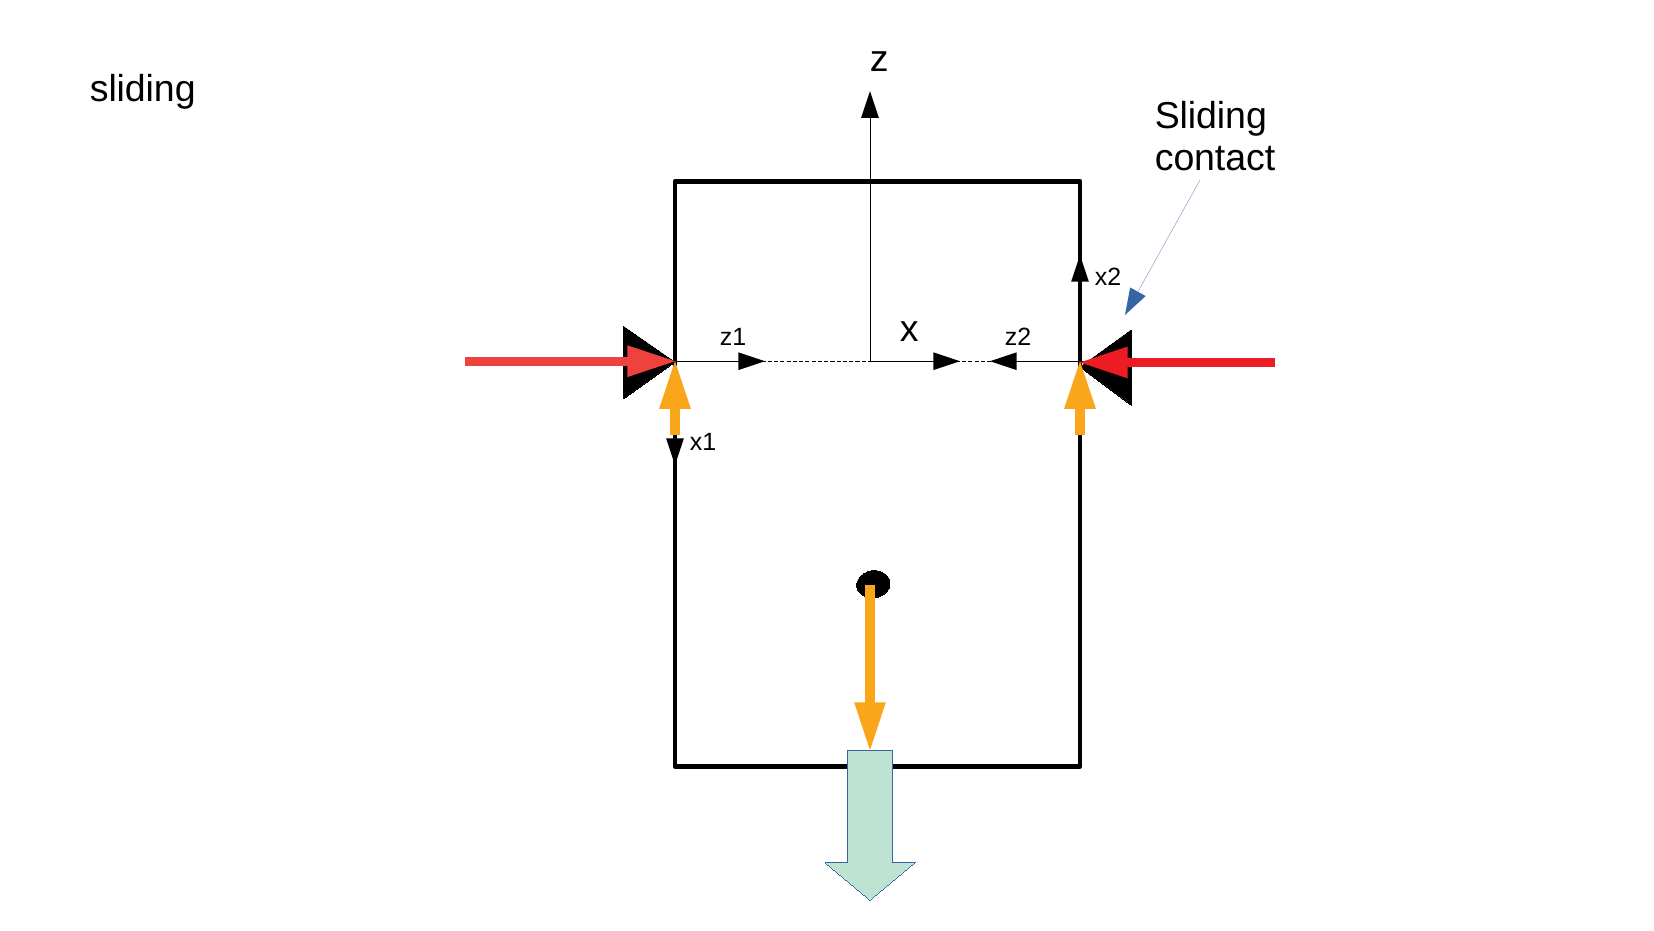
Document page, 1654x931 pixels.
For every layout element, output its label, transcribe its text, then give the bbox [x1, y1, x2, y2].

text_box x1 [675, 420, 766, 491]
text_box [623, 326, 671, 359]
text_box z [855, 30, 976, 136]
text_box [623, 362, 674, 399]
text_box [1092, 330, 1132, 358]
text_box sliding [75, 60, 541, 117]
text_box [856, 570, 890, 598]
text_box z1 [705, 315, 796, 386]
text_box [1082, 364, 1132, 406]
text_box x [885, 300, 976, 399]
text_box [825, 750, 916, 901]
text_box x2 [1080, 255, 1171, 326]
text_box z2 [990, 315, 1081, 386]
text_box Sliding contact [1140, 87, 1411, 271]
